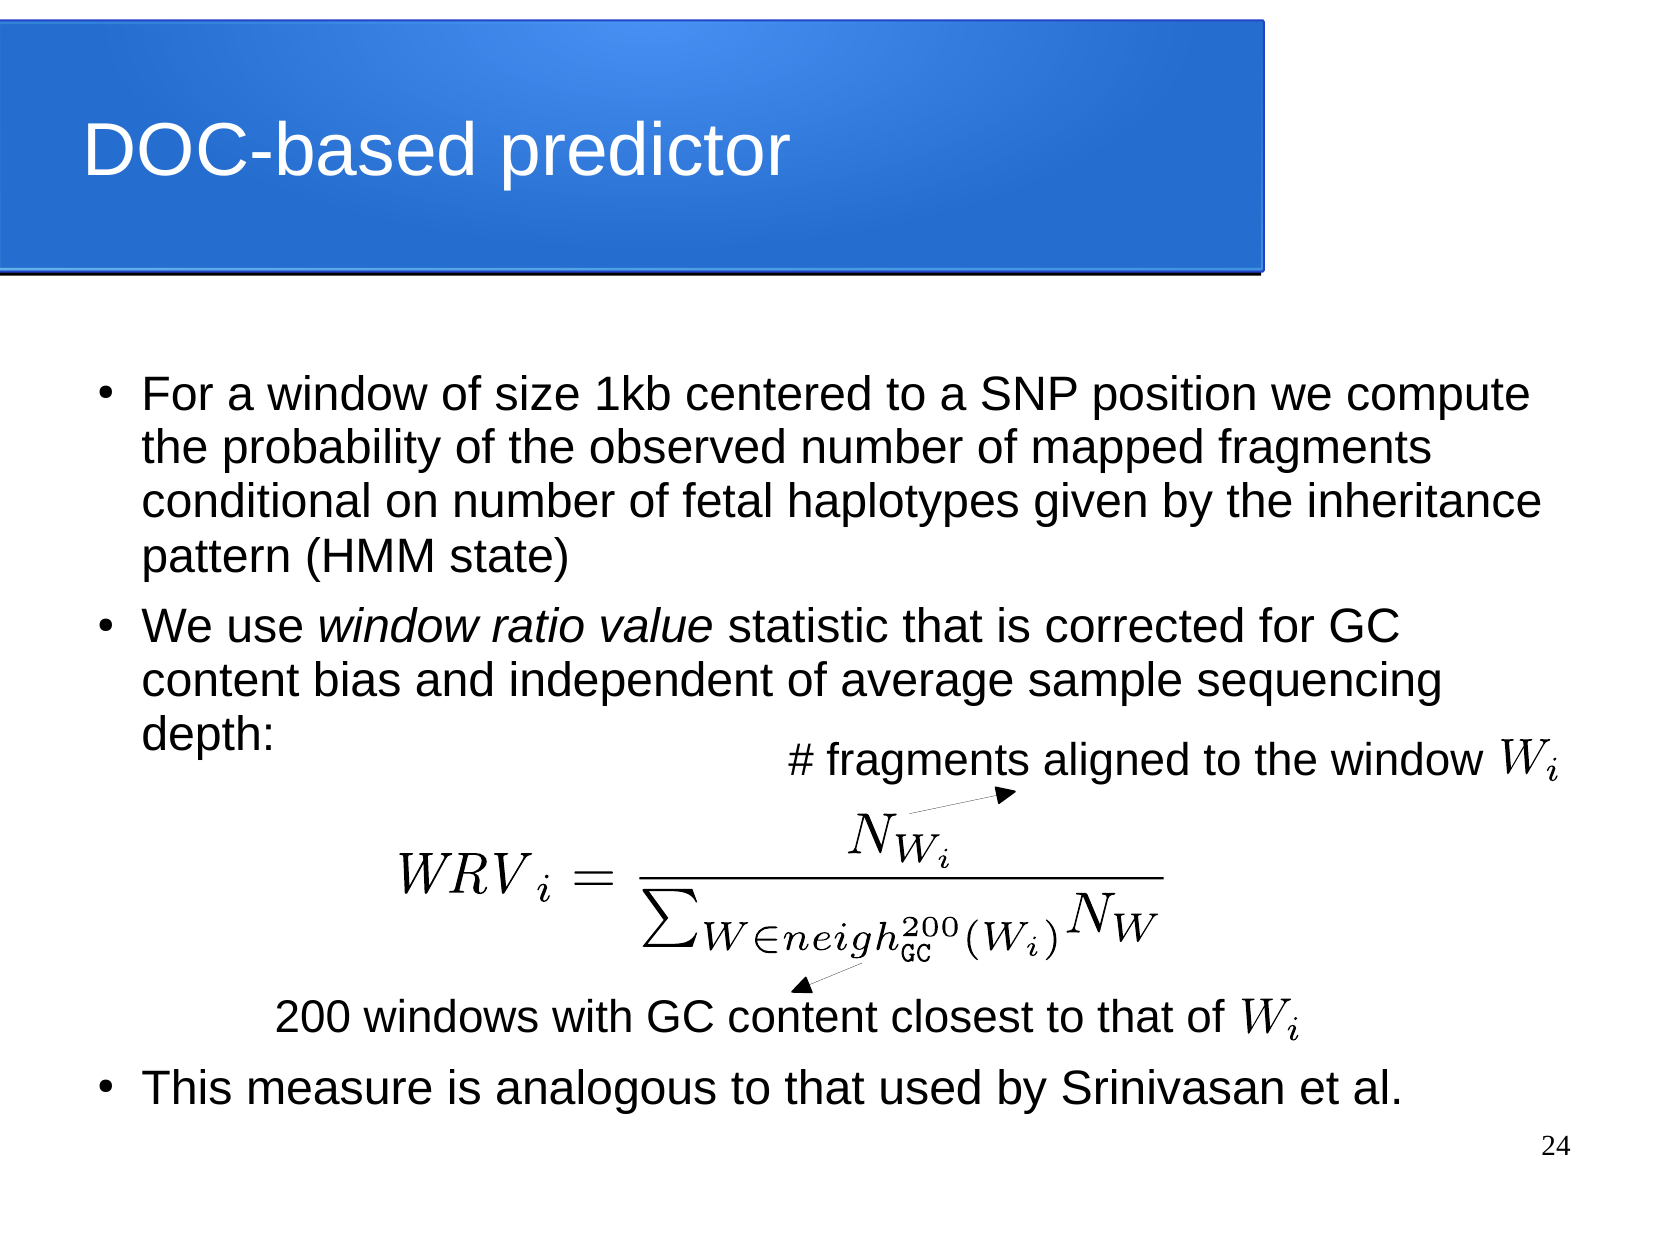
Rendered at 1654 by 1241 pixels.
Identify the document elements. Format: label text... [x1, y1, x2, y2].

title DOC-based predictor [82, 47, 1235, 252]
list For a window of size 1kb centered to a SNP position we compute the probability of the observed number of mapped fragments conditional on number of fetal haplotypes given by the inheritance pattern (HMM state) We use window ratio value statistic that is corrected for GC content bias and independent of average sample sequencing depth: This measure is analogous to that used by Srinivasan et al. [82, 366, 1571, 1123]
